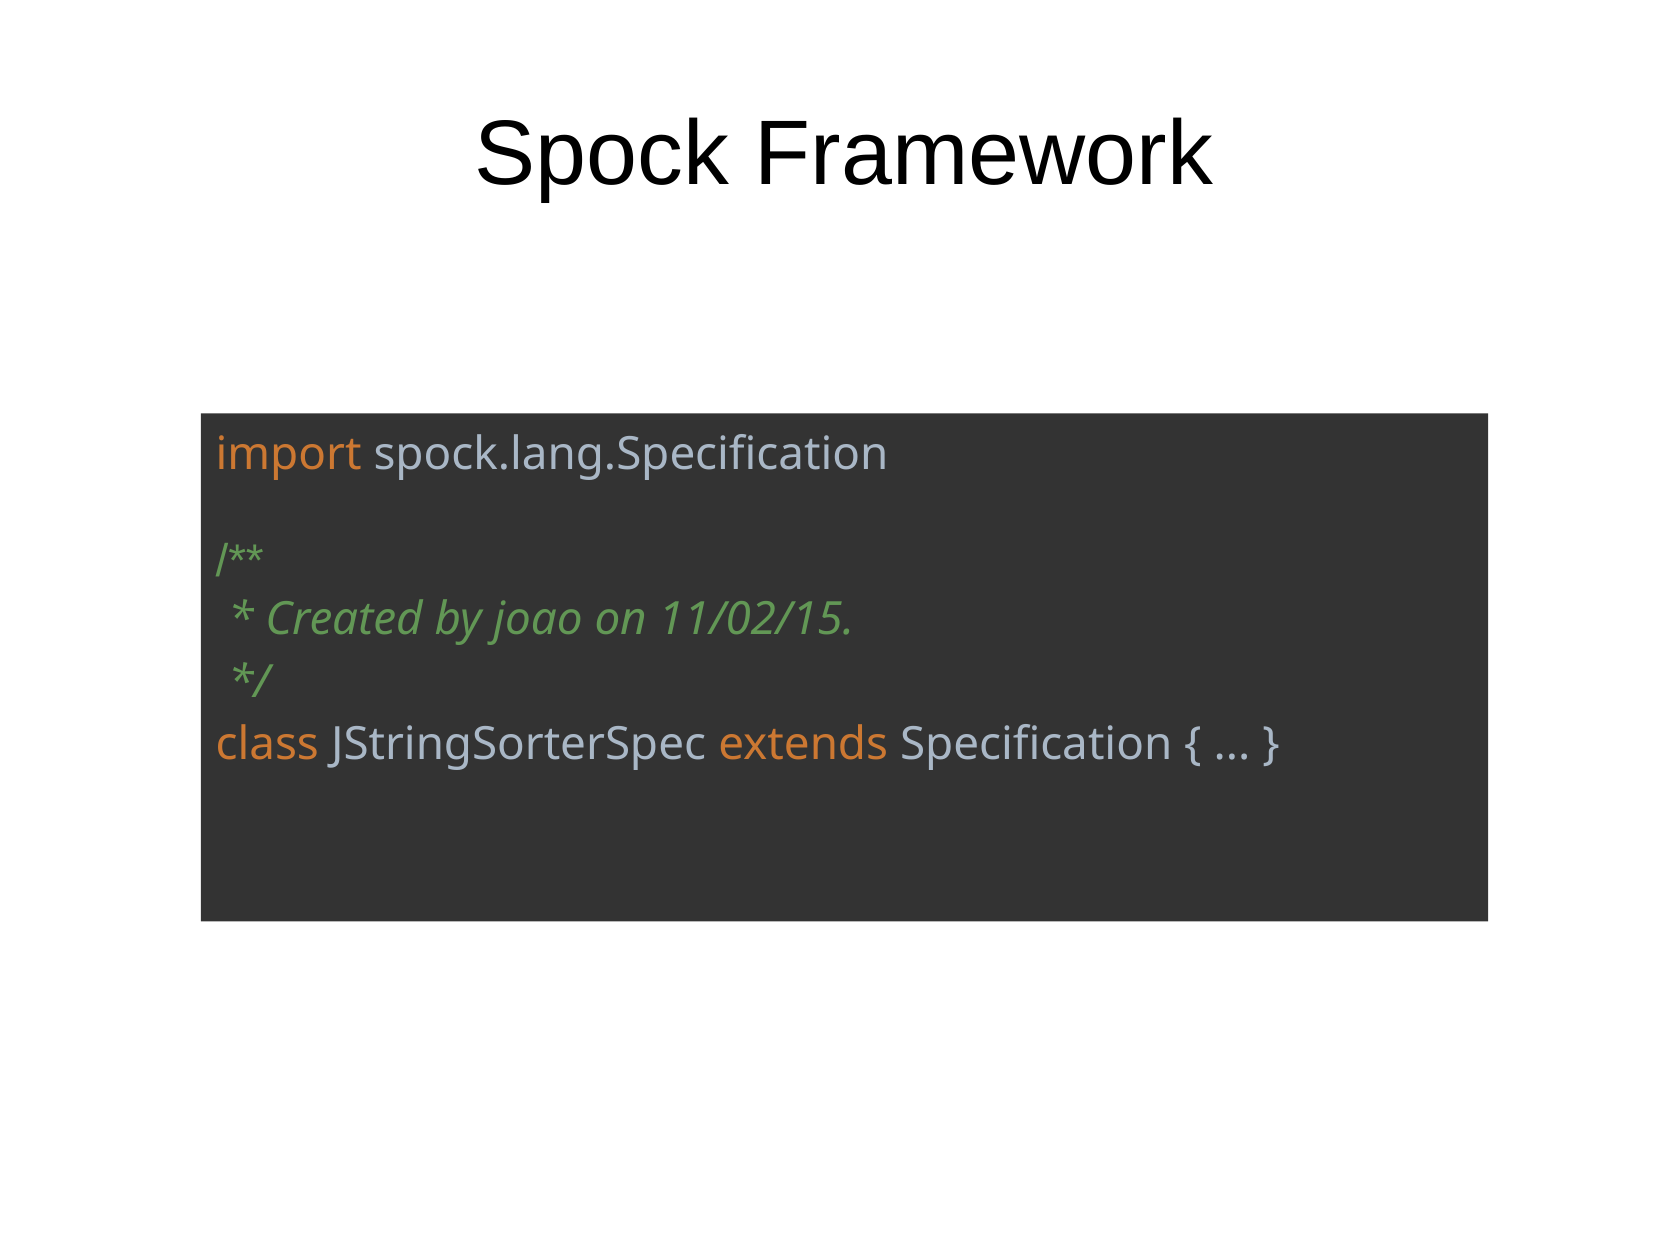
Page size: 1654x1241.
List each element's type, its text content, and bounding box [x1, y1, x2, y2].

text_box import spock.lang.Specification /** * Created by joao on 11/02/15. */ class JStringSorterSpec extends Specification { ... } [200, 413, 1489, 922]
title Spock Framework [82, 49, 1571, 257]
